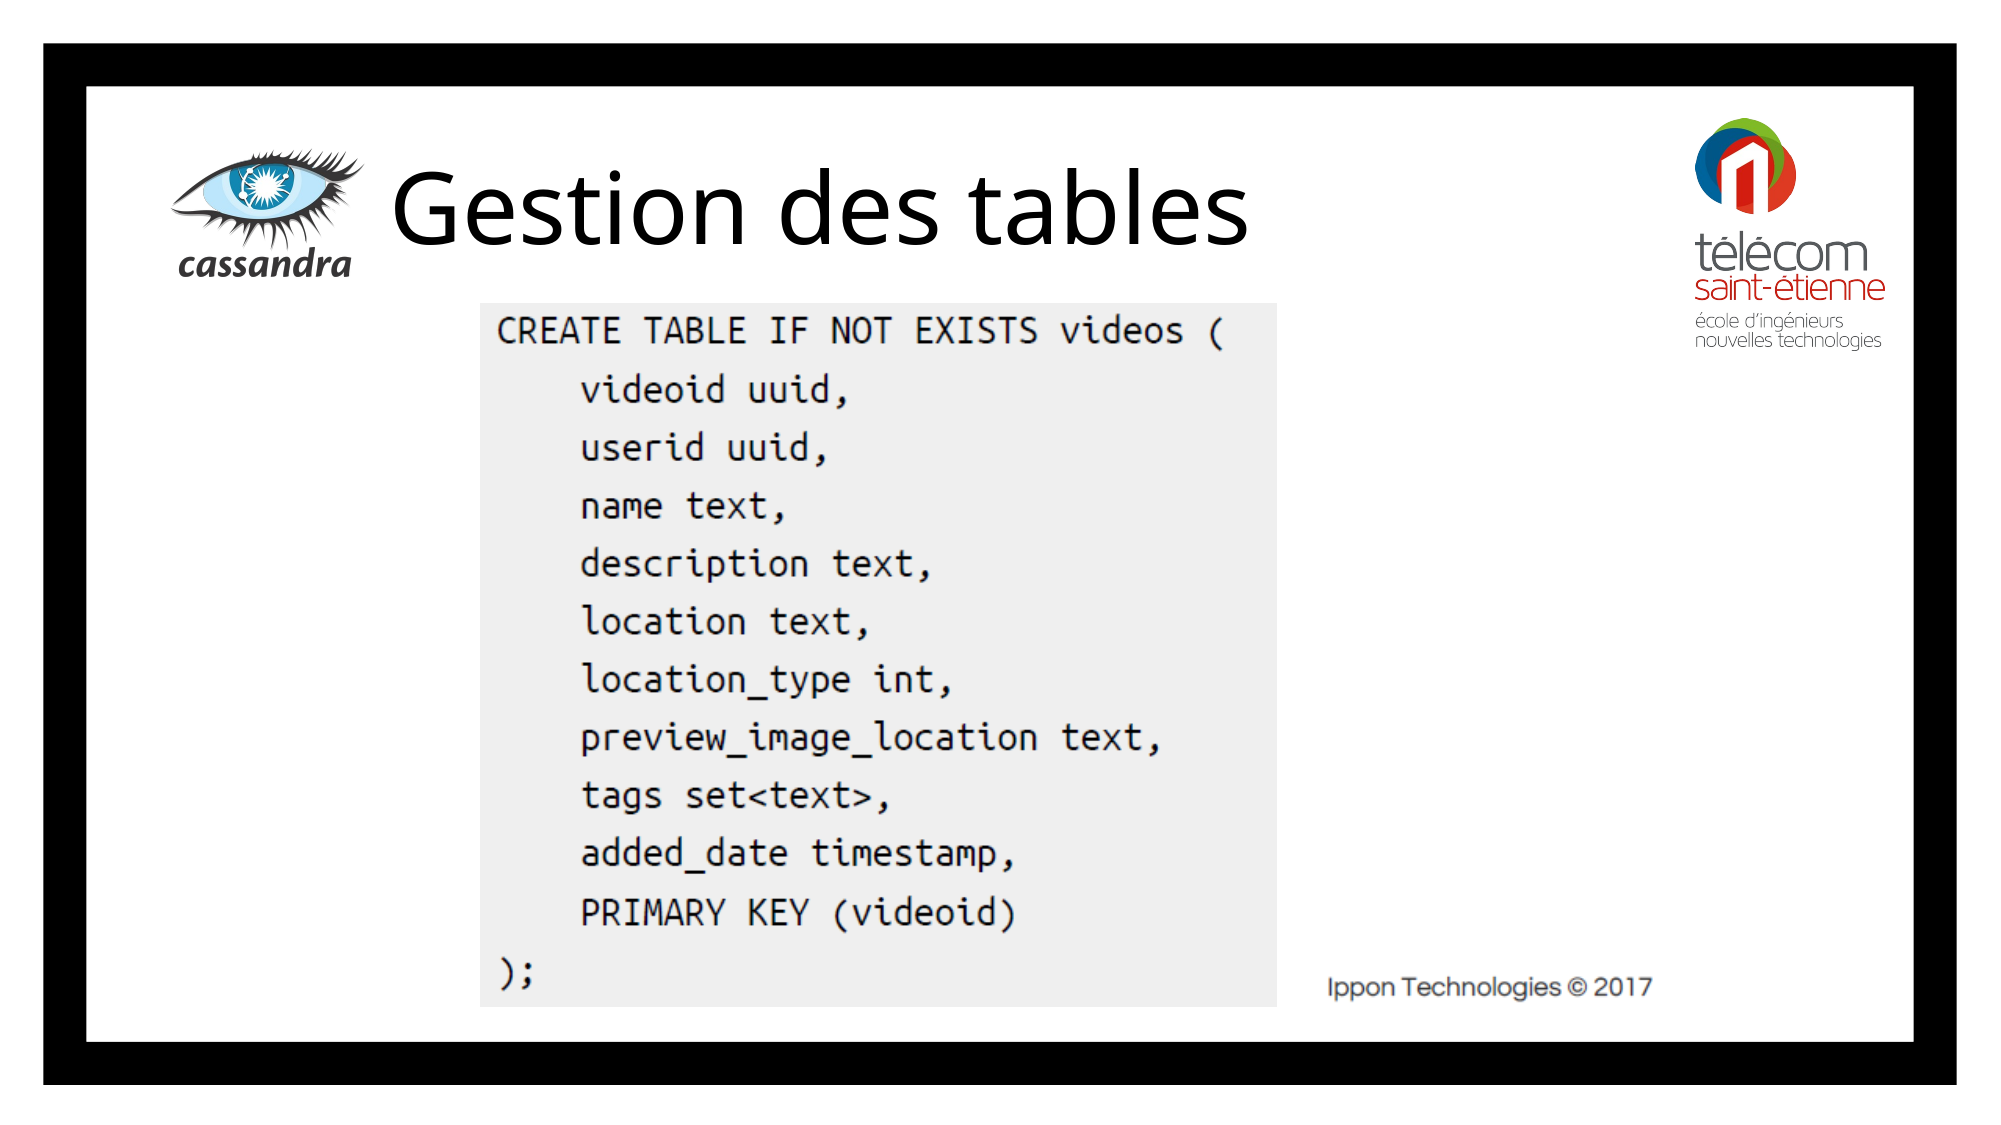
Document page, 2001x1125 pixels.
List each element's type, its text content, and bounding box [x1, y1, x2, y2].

title Gestion des tables [369, 138, 1849, 304]
picture [1695, 118, 1885, 351]
picture [480, 303, 1277, 1008]
picture [166, 144, 368, 280]
picture [1715, 134, 1730, 138]
picture [1316, 966, 1656, 1008]
